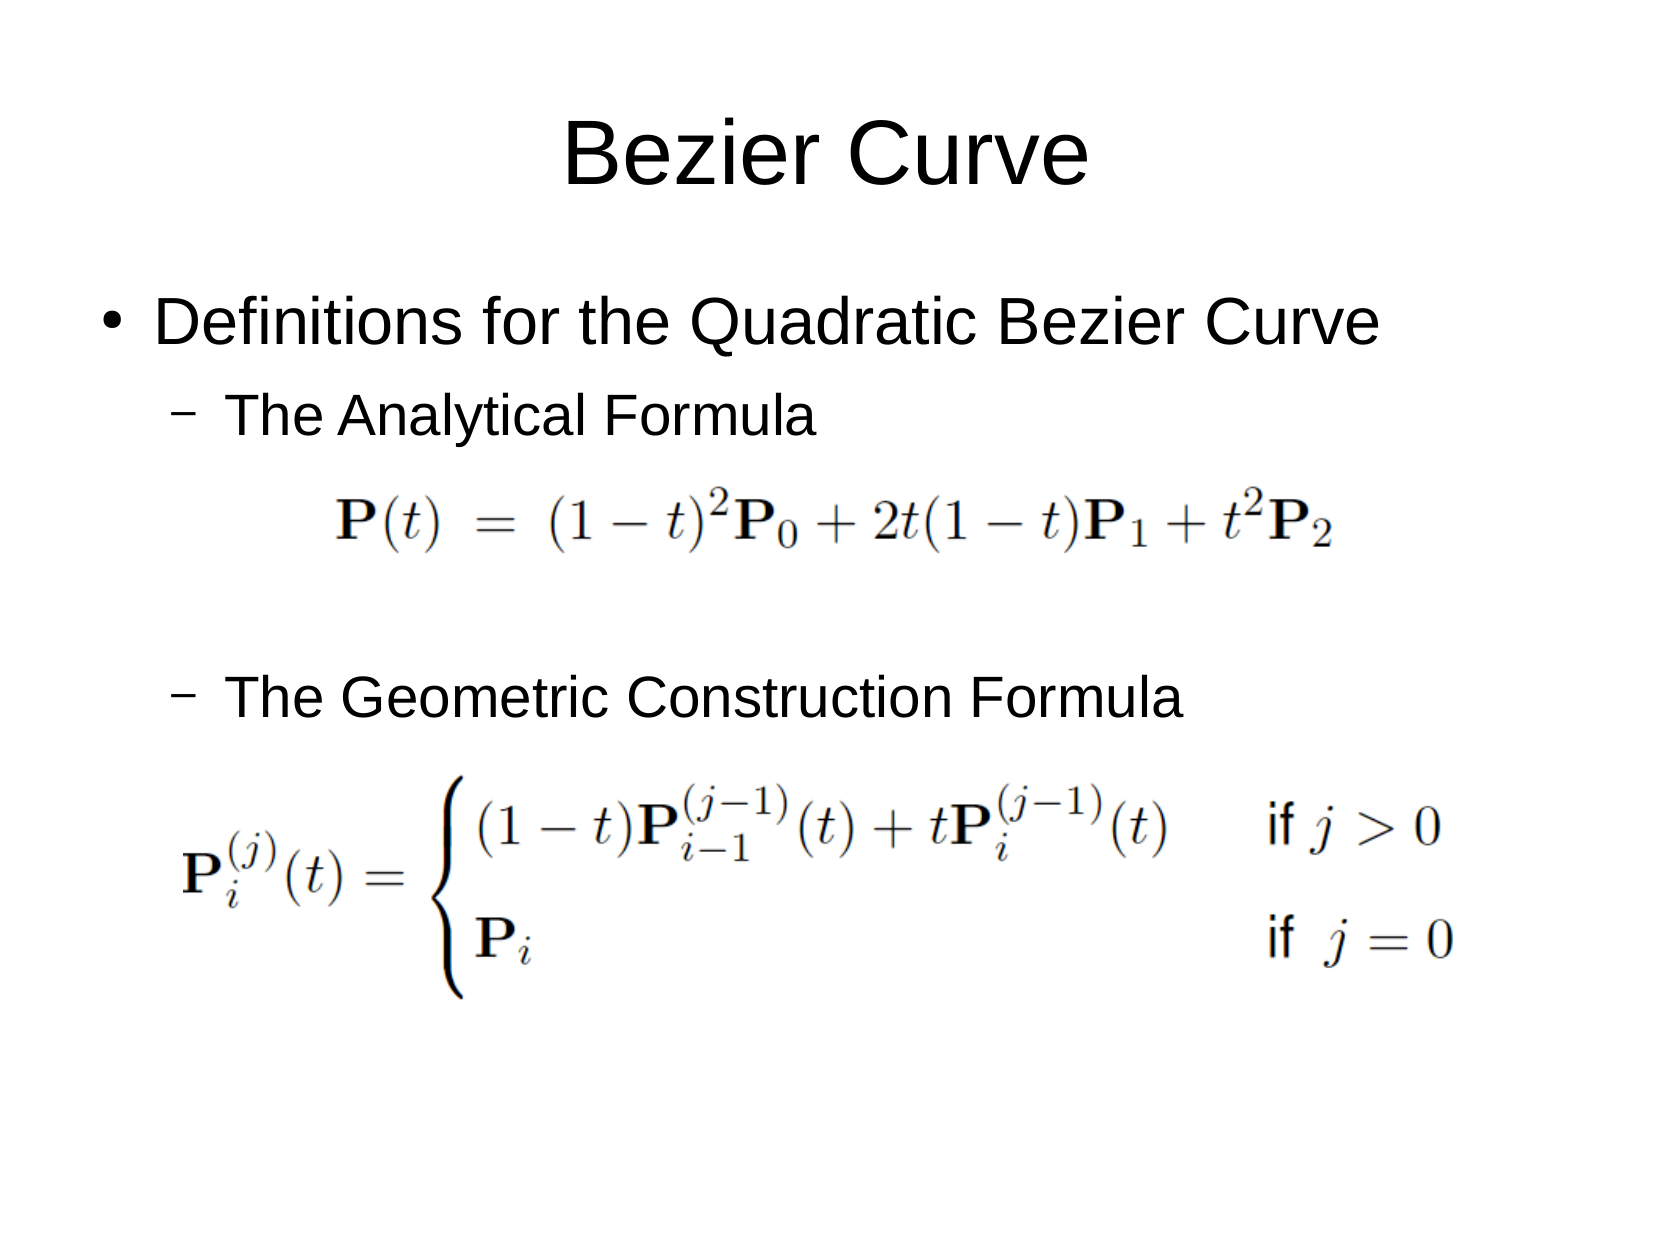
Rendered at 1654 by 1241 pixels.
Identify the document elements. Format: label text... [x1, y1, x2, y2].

list Definitions for the Quadratic Bezier Curve The Analytical Formula The Geometric Construction Formula [82, 284, 1571, 1004]
picture [330, 479, 1341, 569]
picture [183, 764, 1456, 1012]
title Bezier Curve [82, 49, 1571, 257]
